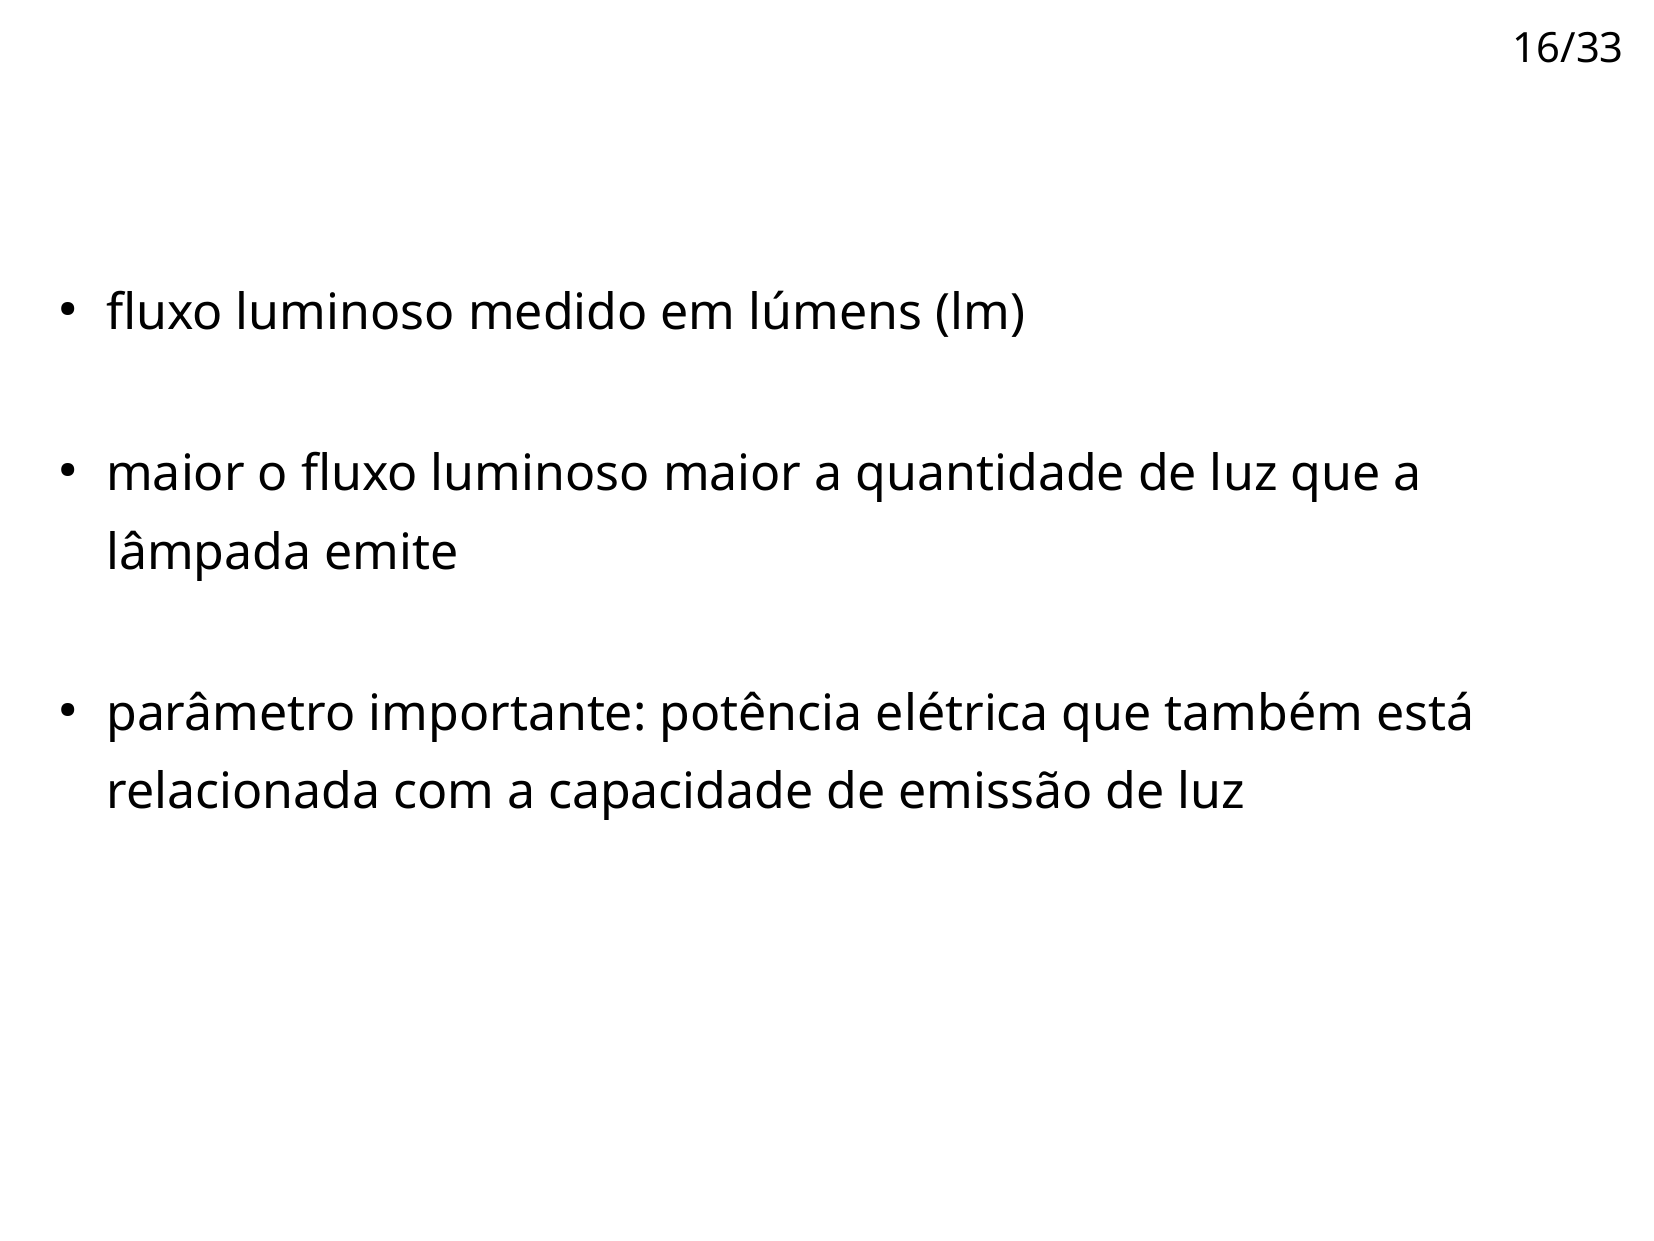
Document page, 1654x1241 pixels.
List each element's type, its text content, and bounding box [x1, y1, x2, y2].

list fluxo luminoso medido em lúmens (lm) maior o fluxo luminoso maior a quantidade de luz que a lâmpada emite parâmetro importante: potência elétrica que também está relacionada com a capacidade de emissão de luz [59, 265, 1625, 1211]
